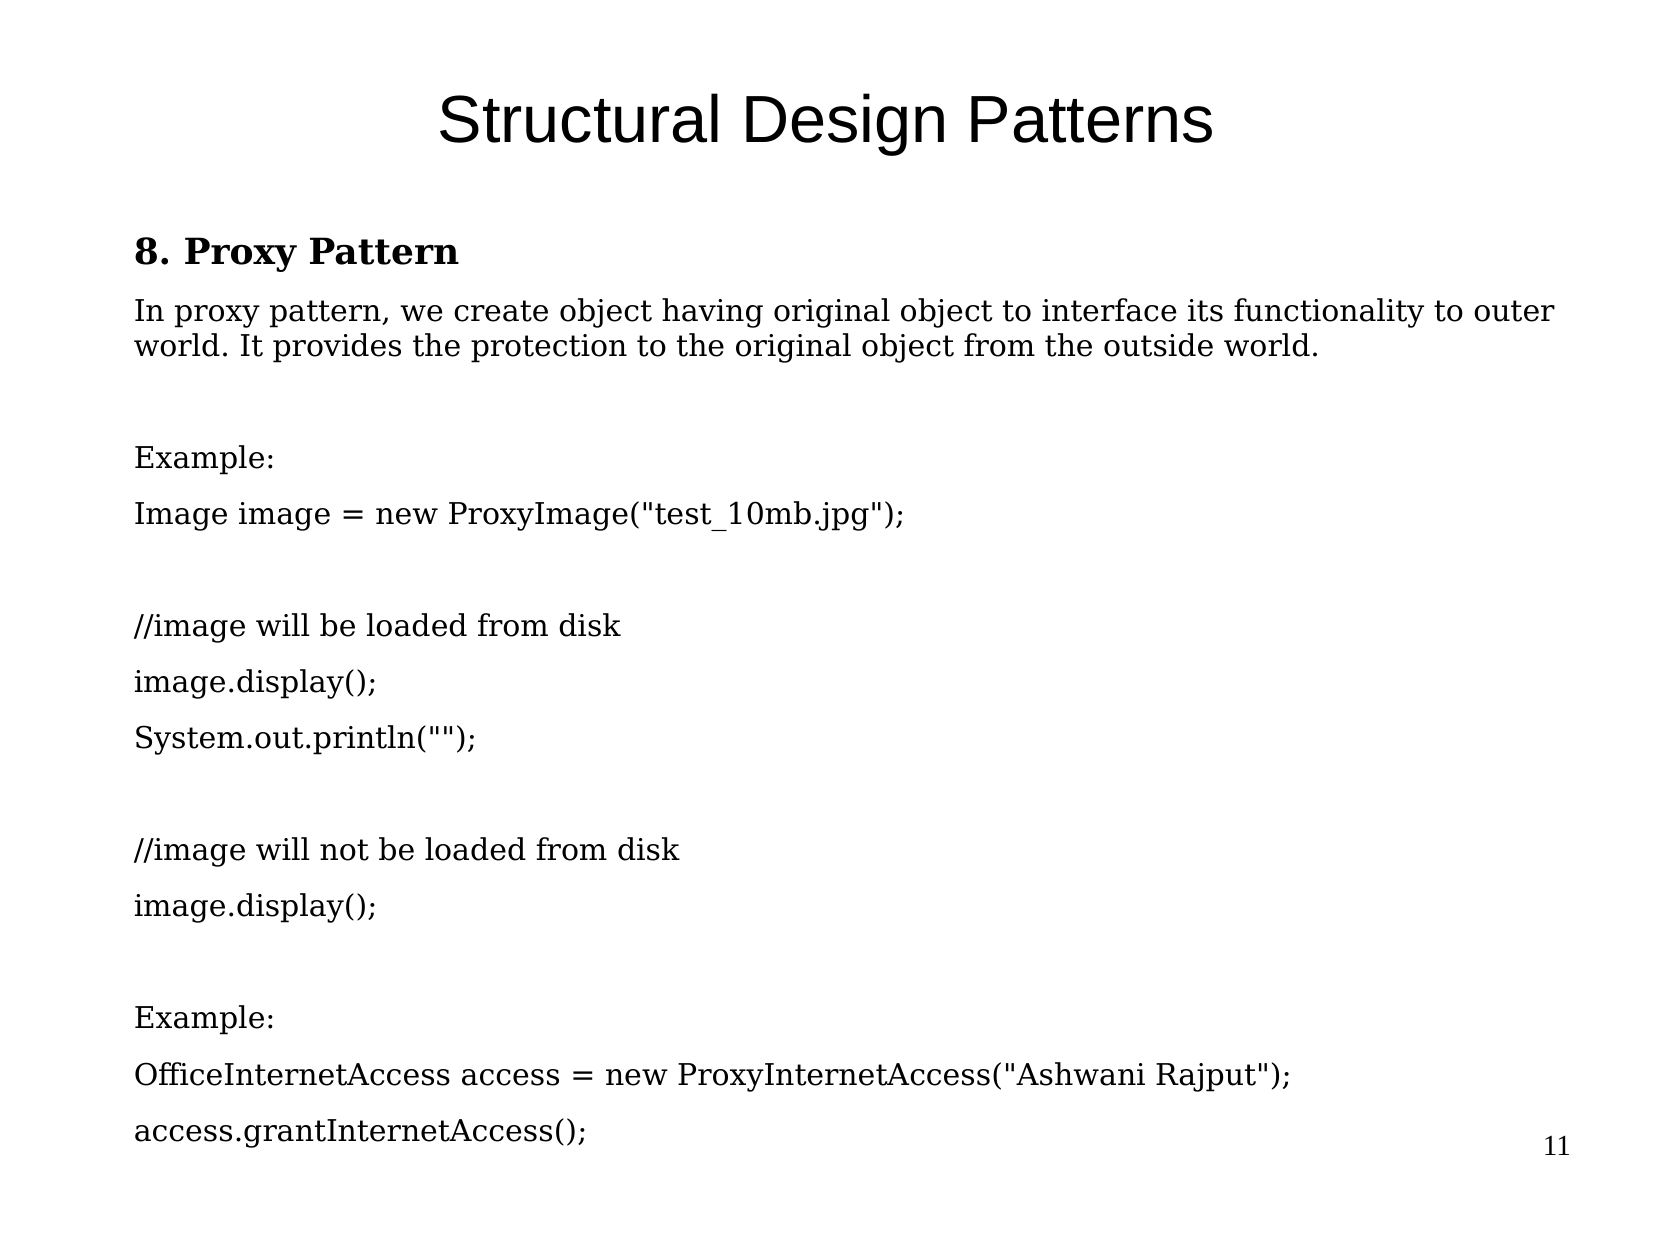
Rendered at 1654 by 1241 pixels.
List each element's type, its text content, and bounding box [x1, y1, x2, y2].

title Structural Design Patterns [82, 49, 1571, 189]
list 8. Proxy Pattern In proxy pattern, we create object having original object to interface its functionality to outer world. It provides the protection to the original object from the outside world. Example: Image image = new ProxyImage("test_10mb.jpg"); //image will be loaded from disk image.display(); System.out.println(""); //image will not be loaded from disk image.display(); Example: OfficeInternetAccess access = new ProxyInternetAccess("Ashwani Rajput"); access.grantInternetAccess(); [82, 230, 1571, 1164]
